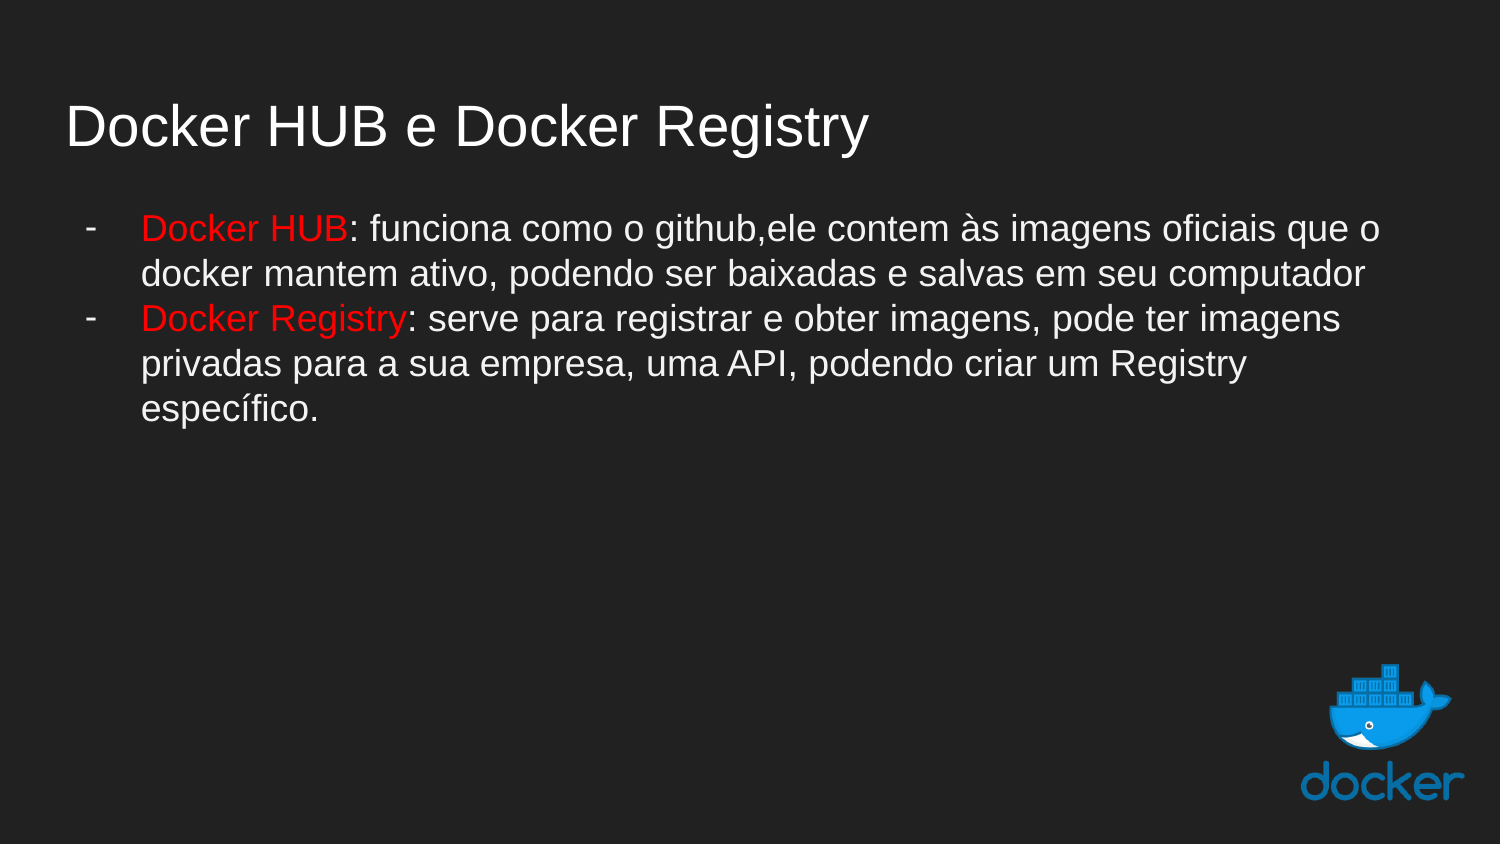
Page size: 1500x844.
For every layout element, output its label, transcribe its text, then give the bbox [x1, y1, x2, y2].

text_box Docker HUB e Docker Registry [51, 72, 1449, 167]
text_box Docker HUB: funciona como o github,ele contem às imagens oficiais que o docker mantem ativo, podendo ser baixadas e salvas em seu computador Docker Registry: serve para registrar e obter imagens, pode ter imagens privadas para a sua empresa, uma API, podendo criar um Registry específico. [51, 189, 1449, 750]
picture [1286, 649, 1479, 815]
